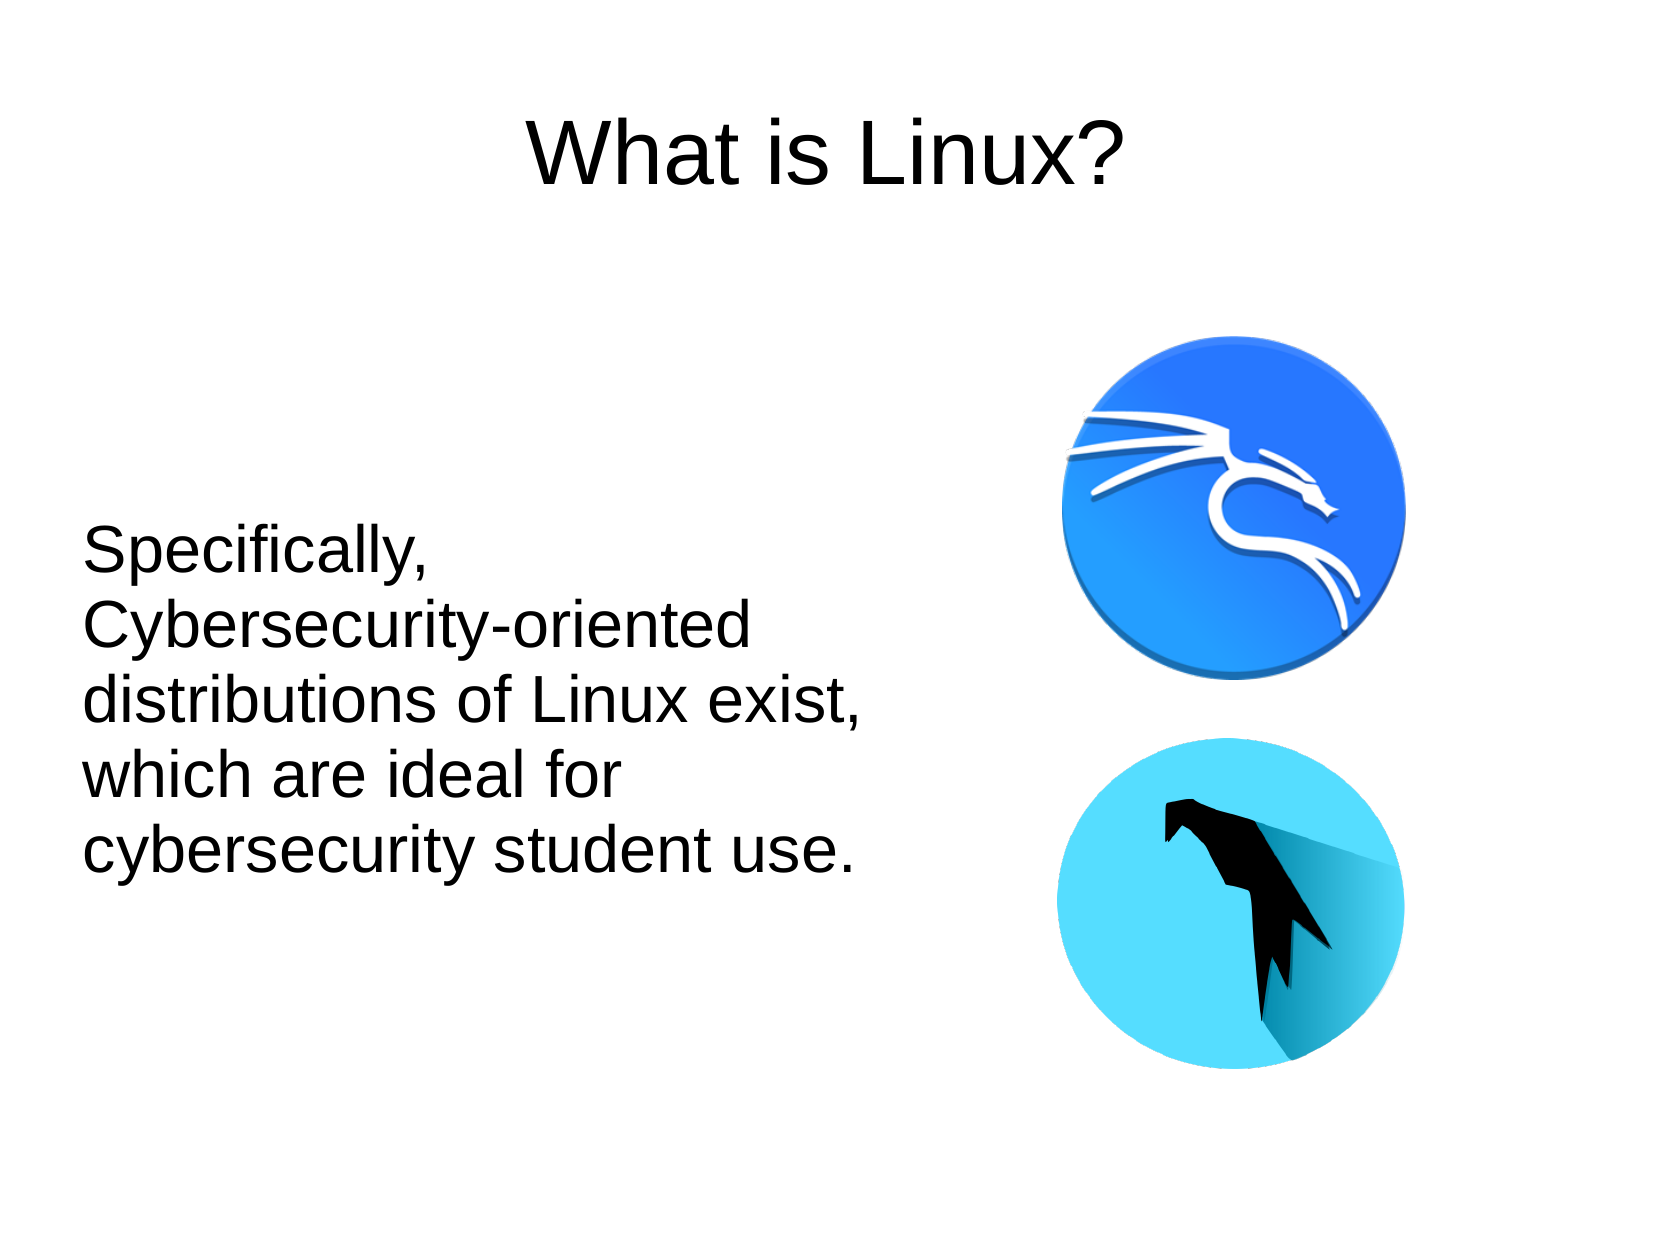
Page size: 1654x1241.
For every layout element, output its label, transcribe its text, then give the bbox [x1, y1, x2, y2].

picture [1057, 738, 1406, 1069]
picture [1062, 336, 1406, 680]
title What is Linux? [82, 49, 1571, 257]
subtitle Specifically, Cybersecurity-oriented distributions of Linux exist, which are ideal for cybersecurity student use. [82, 290, 1571, 1109]
